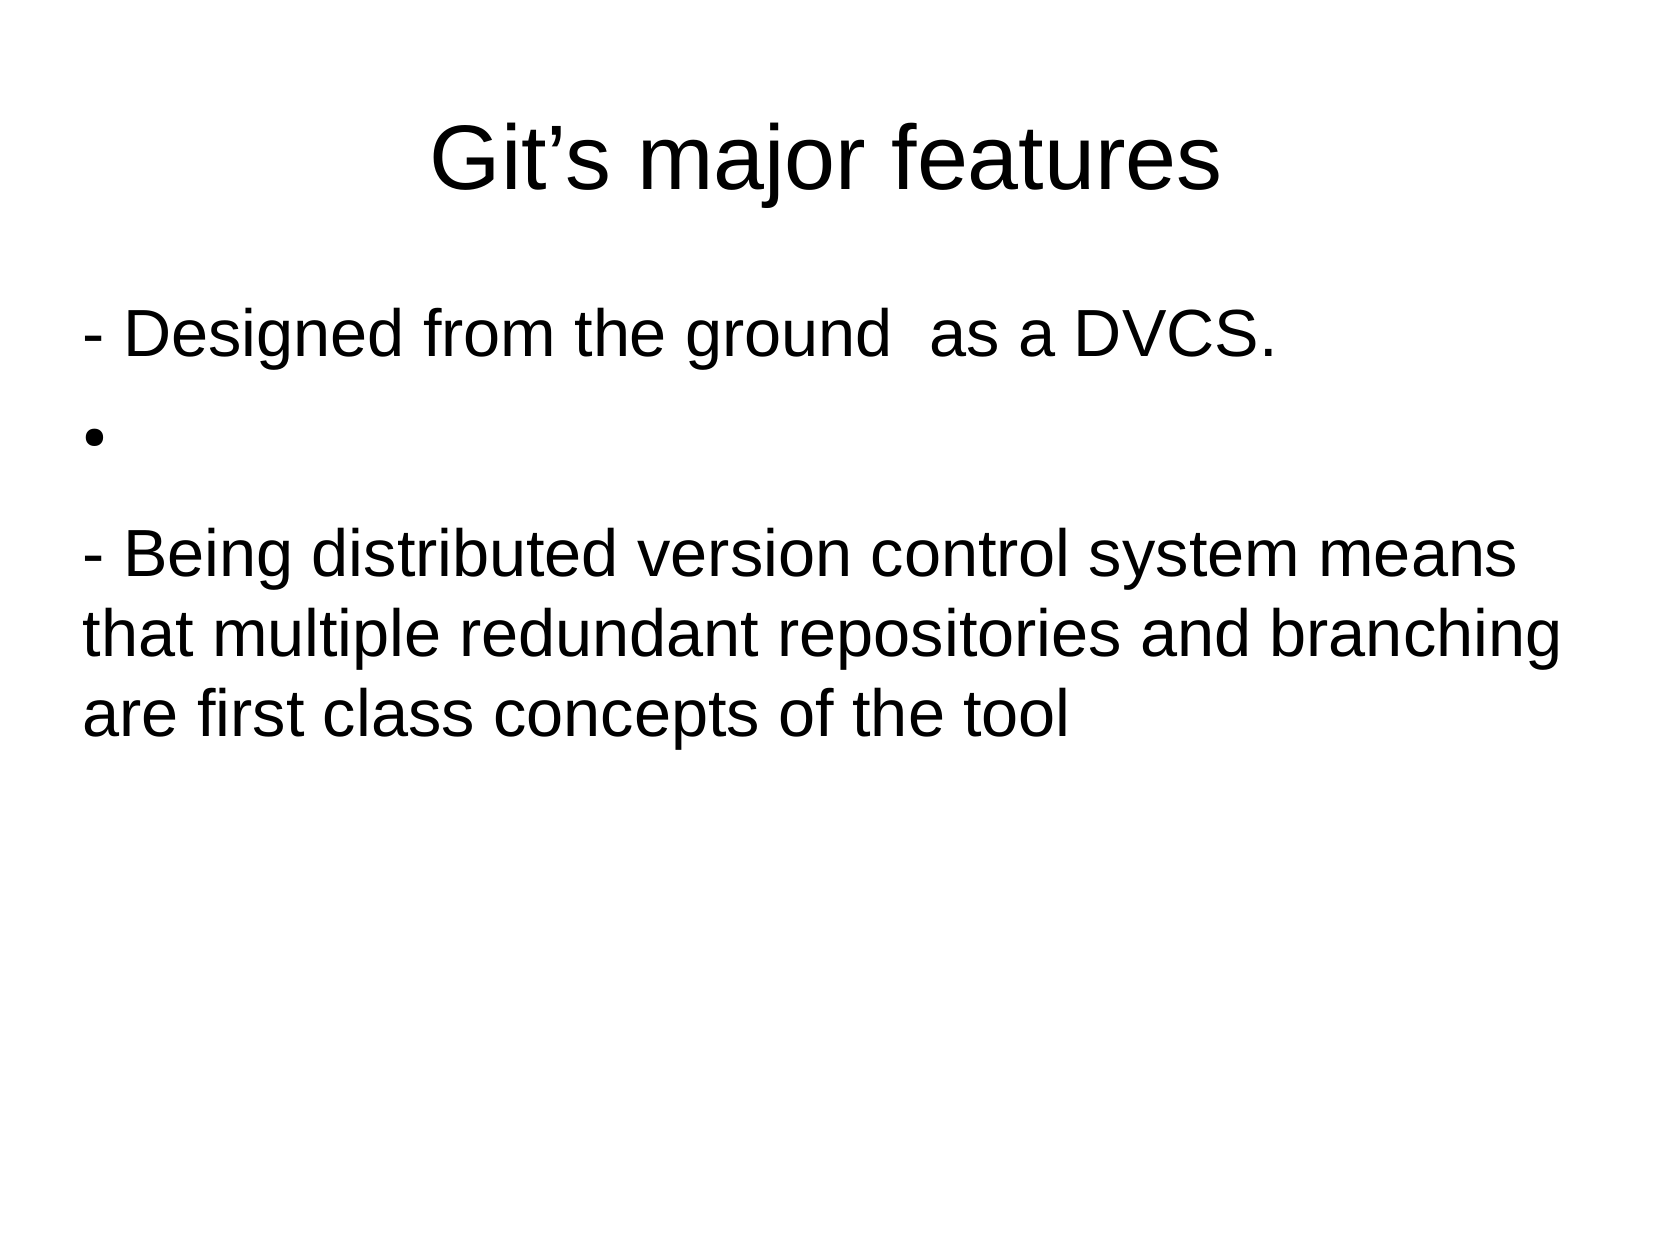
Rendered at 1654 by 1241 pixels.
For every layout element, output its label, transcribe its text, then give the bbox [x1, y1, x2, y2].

list - Designed from the ground as a DVCS. - Being distributed version control system means that multiple redundant repositories and branching are first class concepts of the tool [82, 290, 1571, 1010]
title Git’s major features [82, 49, 1571, 257]
